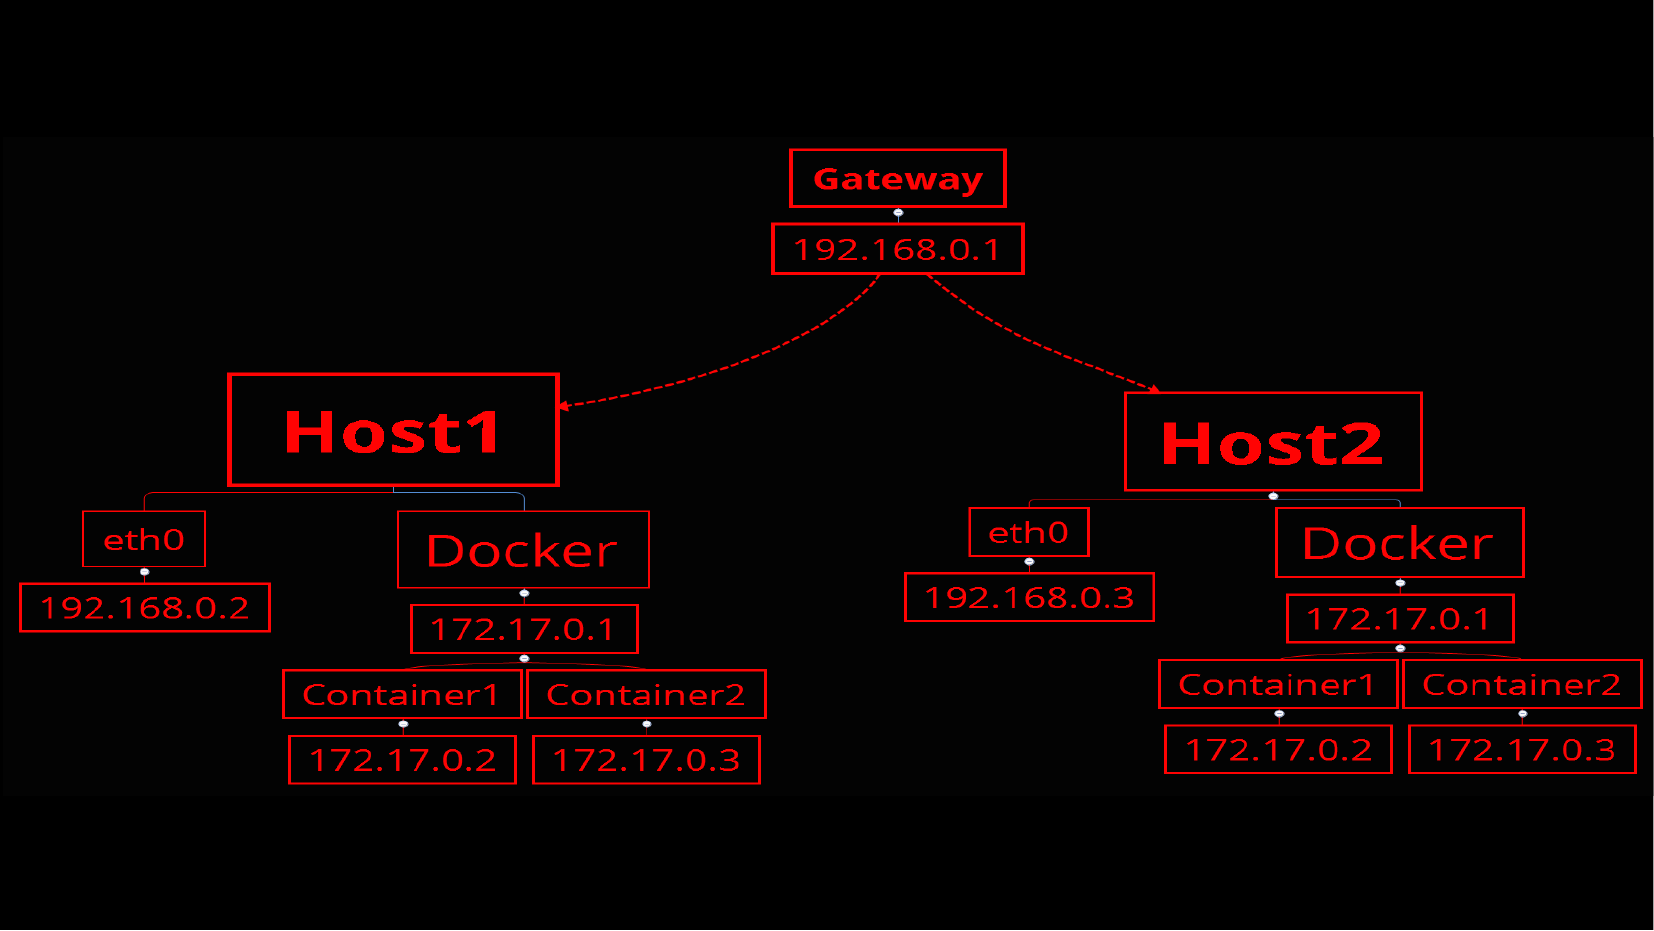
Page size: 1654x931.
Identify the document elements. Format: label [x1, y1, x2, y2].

picture [3, 137, 1654, 796]
